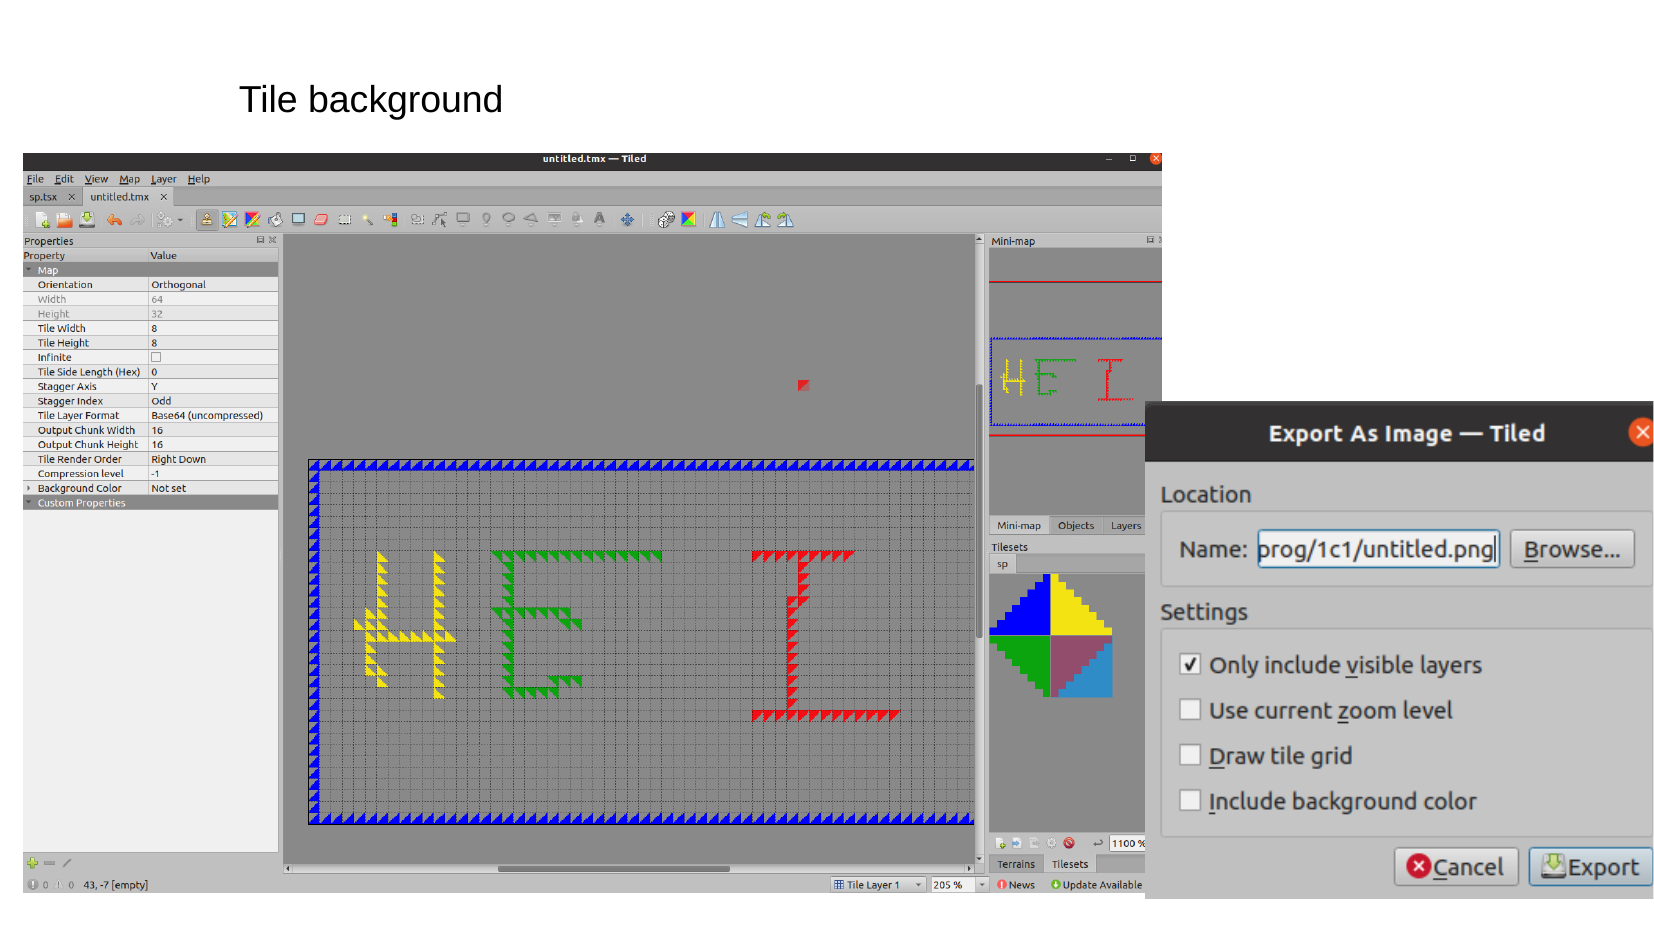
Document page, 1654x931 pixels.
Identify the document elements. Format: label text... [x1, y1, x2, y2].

text_box Tile background [224, 70, 519, 128]
picture [23, 153, 1654, 899]
